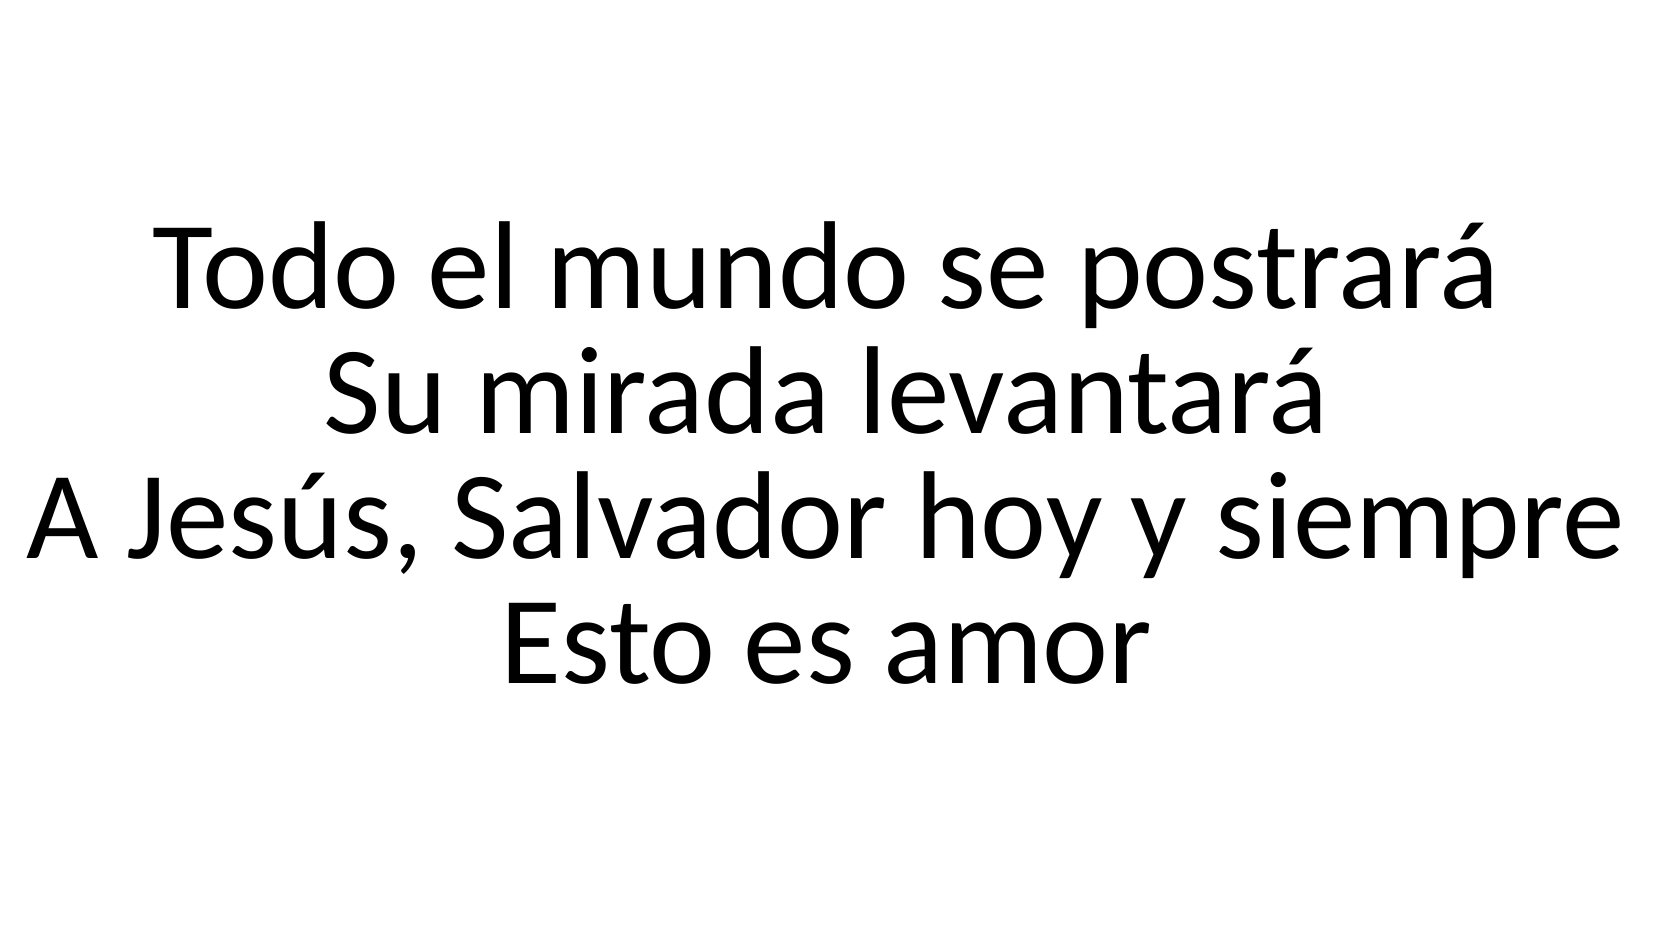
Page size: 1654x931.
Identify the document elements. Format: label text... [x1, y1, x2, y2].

title Todo el mundo se postrará Su mirada levantará A Jesús, Salvador hoy y siempre Esto es amor [0, 0, 1654, 931]
